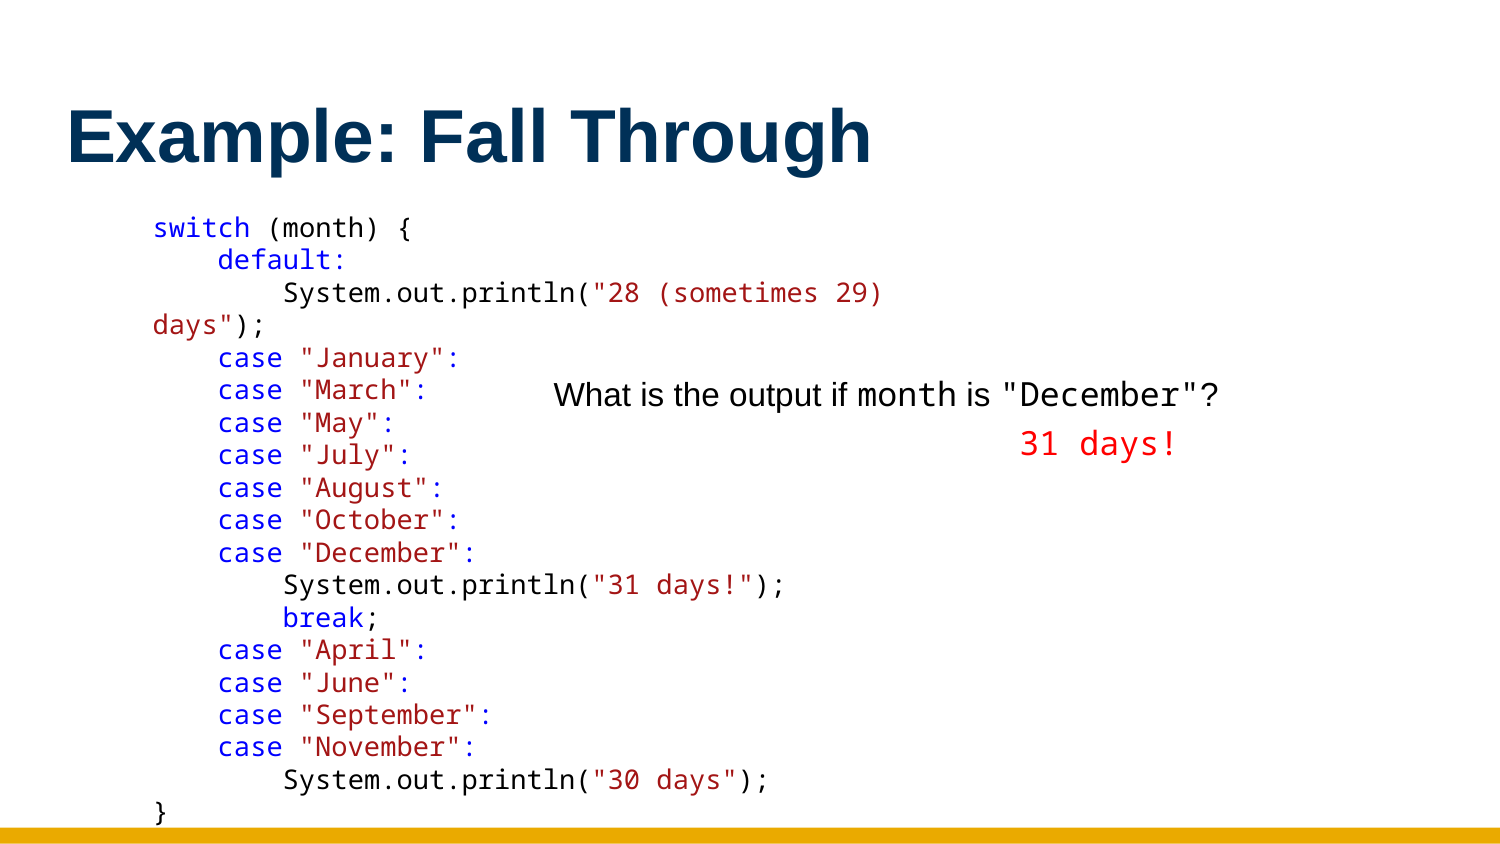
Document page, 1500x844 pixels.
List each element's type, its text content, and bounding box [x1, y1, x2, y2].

text_box switch (month) { default: System.out.println("28 (sometimes 29) days"); case "January": case "March": case "May": case "July": case "August": case "October": case "December": System.out.println("31 days!"); break; case "April": case "June": case "September": case "November": System.out.println("30 days"); } [137, 202, 983, 835]
text_box What is the output if month is "December"? [538, 366, 1334, 422]
text_box 31 days! [986, 414, 1212, 470]
title Example: Fall Through [51, 72, 1449, 189]
